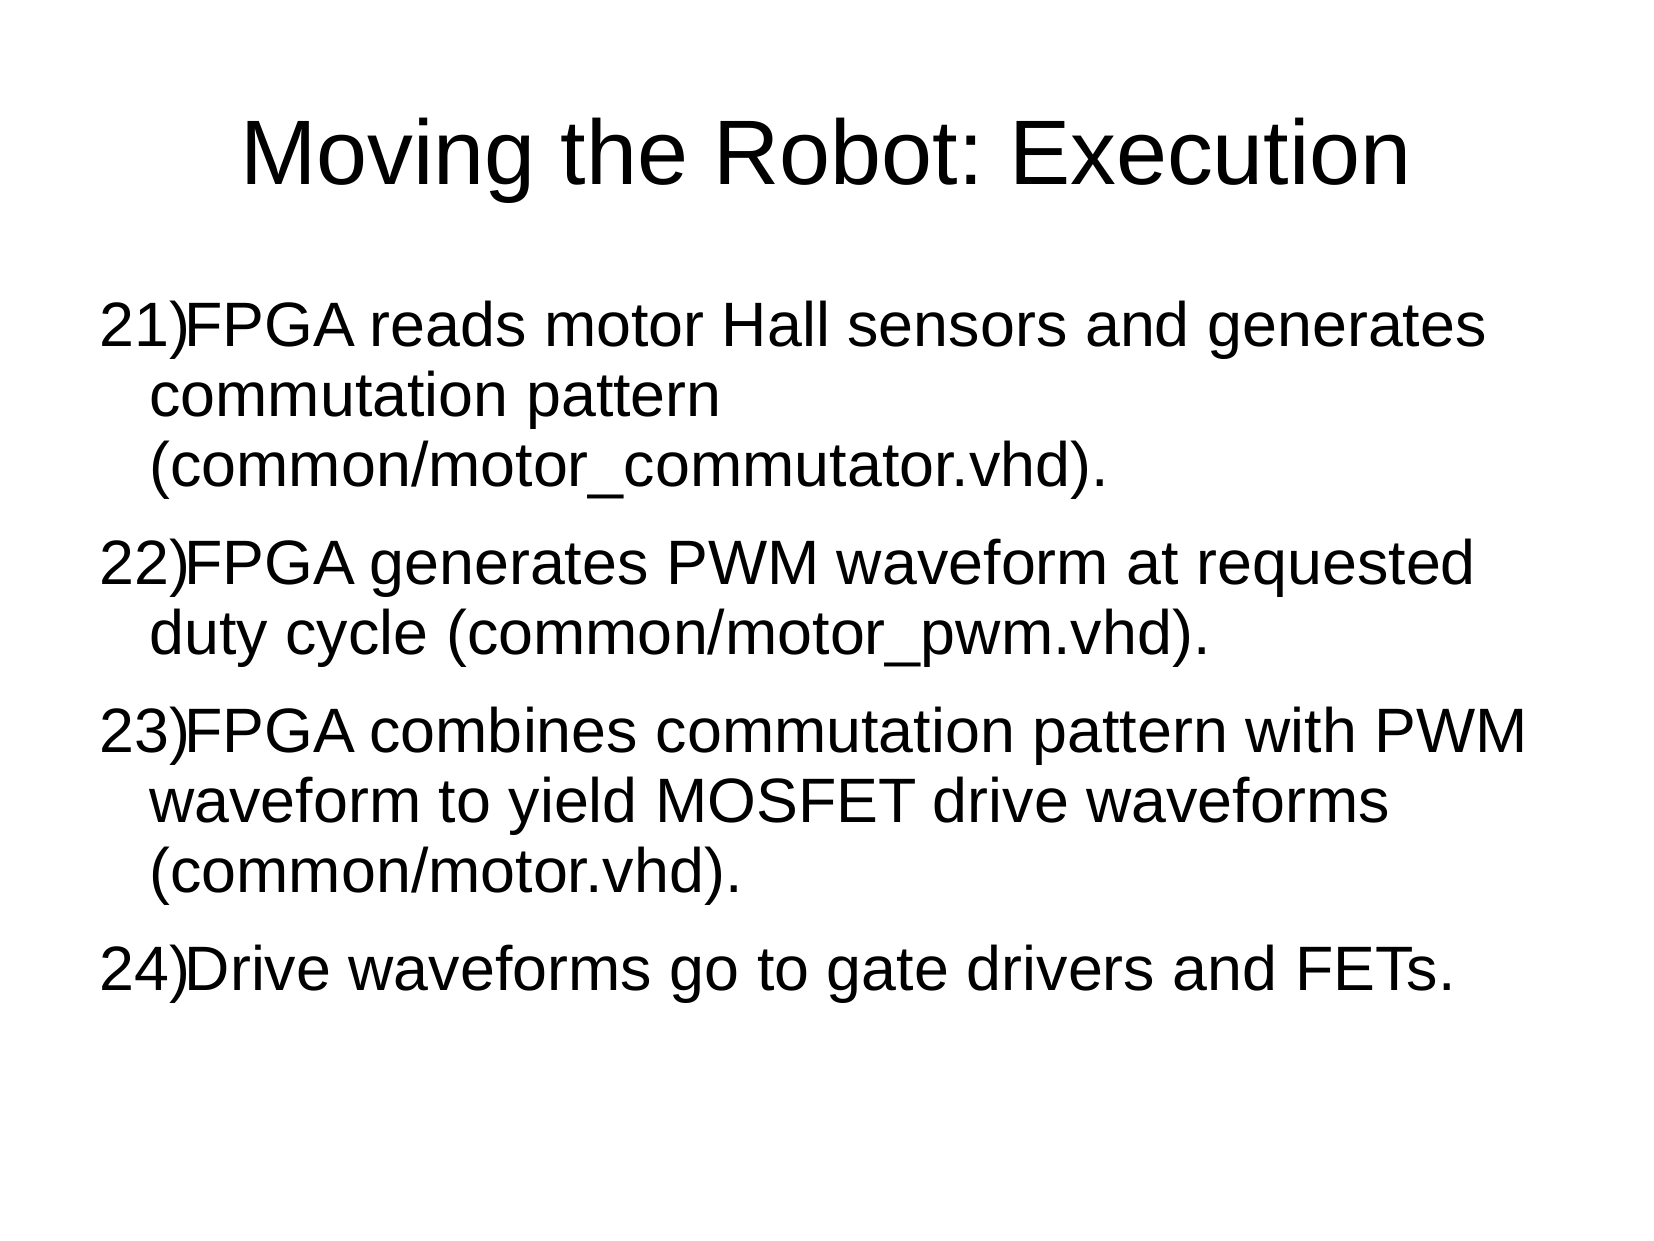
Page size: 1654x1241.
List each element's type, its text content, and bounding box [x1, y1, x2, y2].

title Moving the Robot: Execution [82, 49, 1571, 257]
list FPGA reads motor Hall sensors and generates commutation pattern (common/motor_commutator.vhd). FPGA generates PWM waveform at requested duty cycle (common/motor_pwm.vhd). FPGA combines commutation pattern with PWM waveform to yield MOSFET drive waveforms (common/motor.vhd). Drive waveforms go to gate drivers and FETs. [82, 290, 1571, 1010]
